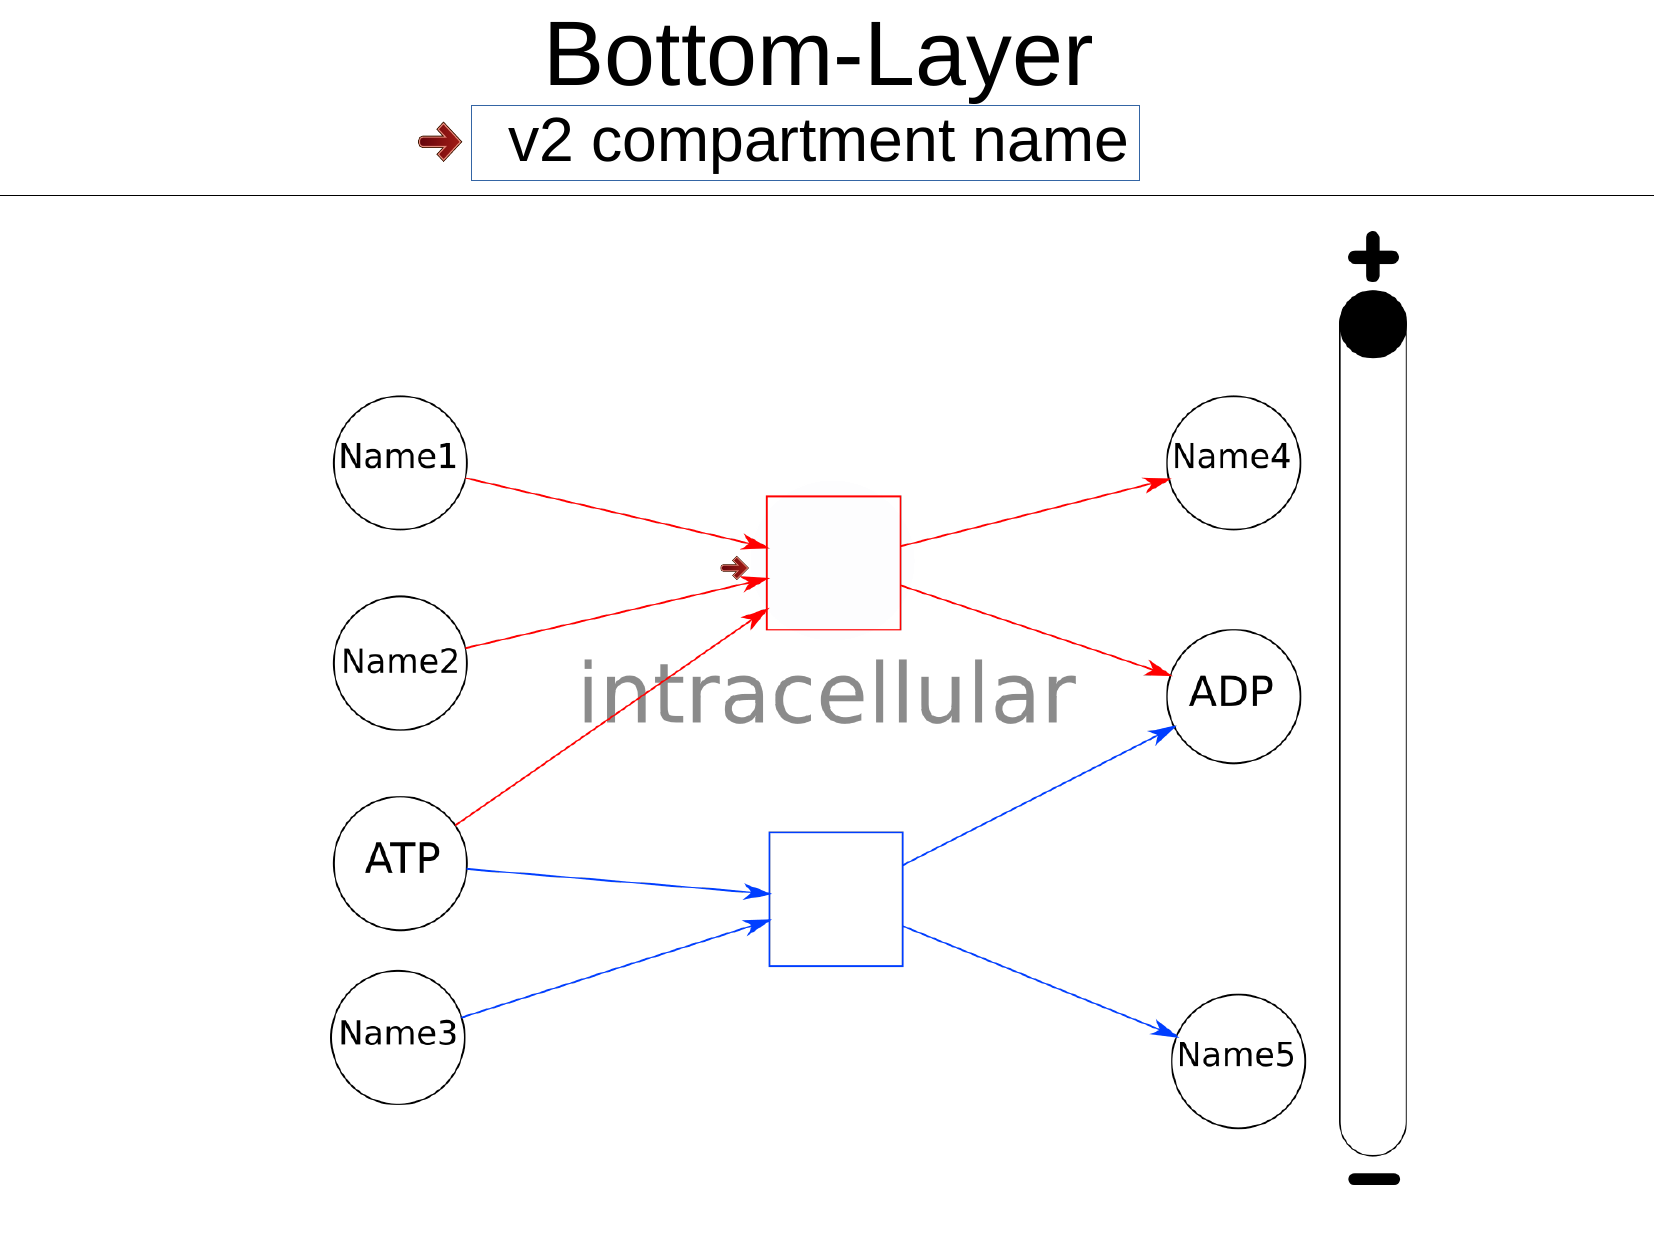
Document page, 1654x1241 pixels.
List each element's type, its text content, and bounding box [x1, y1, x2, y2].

title Bottom-Layer v2 compartment name [75, 0, 1564, 193]
picture [330, 231, 1407, 1185]
